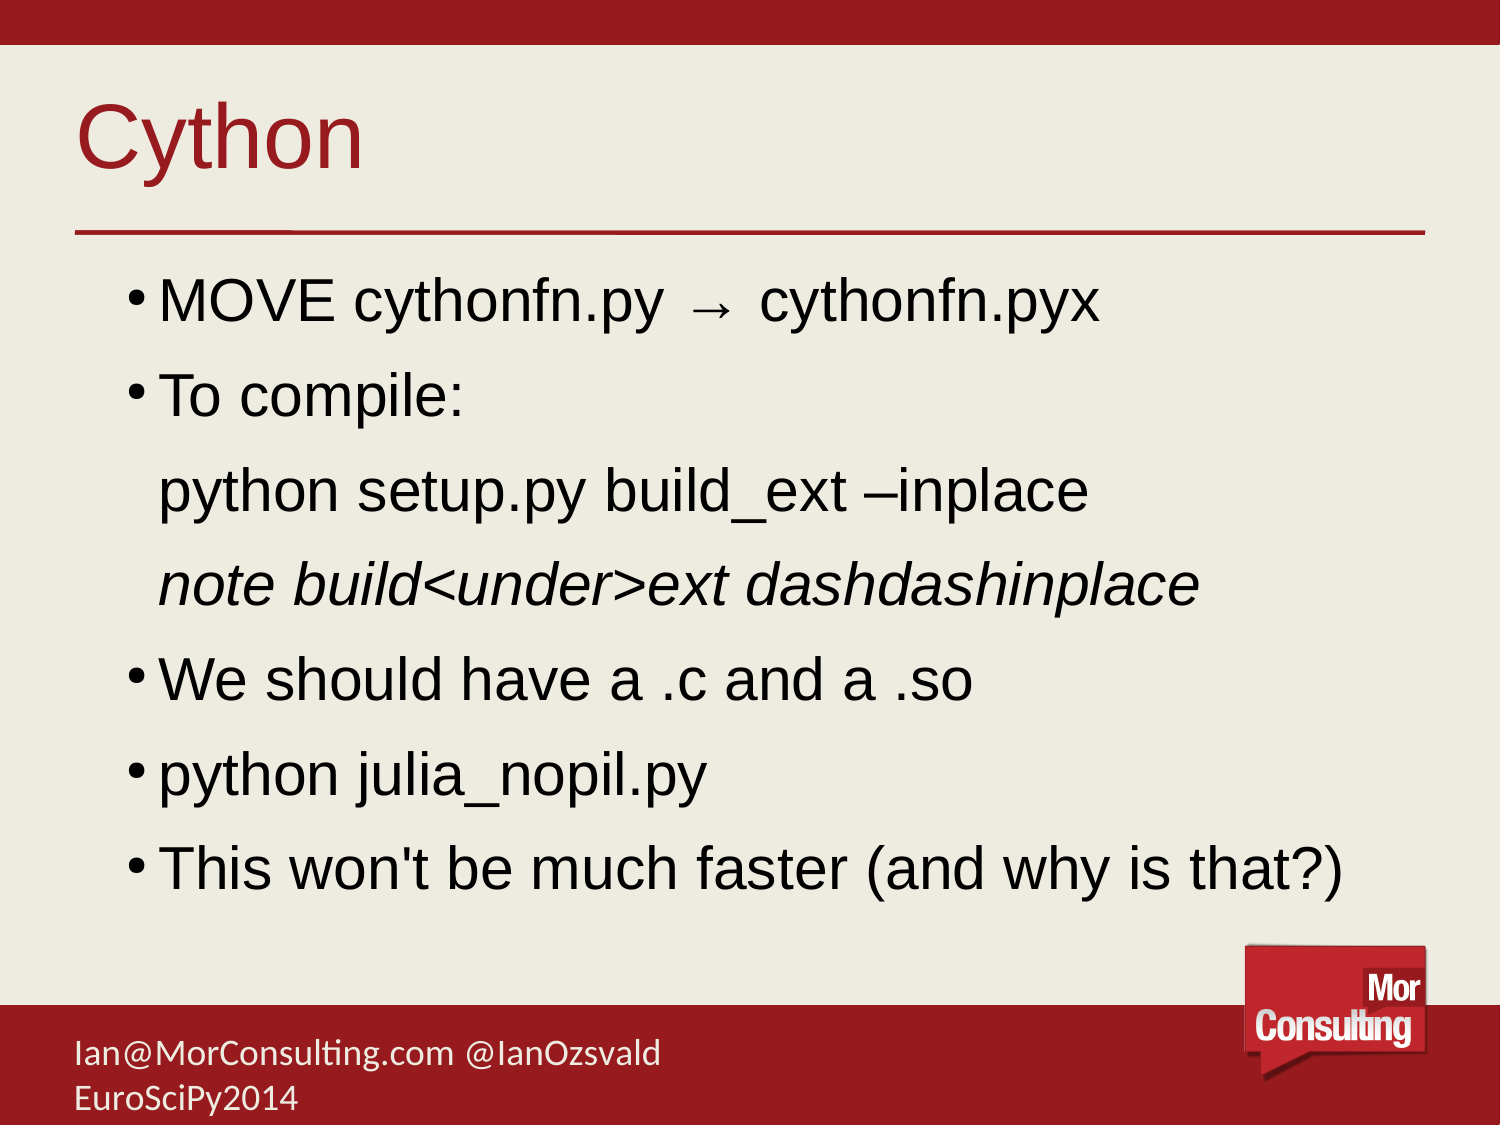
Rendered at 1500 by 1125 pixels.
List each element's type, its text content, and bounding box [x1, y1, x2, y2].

title Cython [74, 44, 1425, 232]
list MOVE cythonfn.py → cythonfn.pyx To compile: python setup.py build_ext –inplace note build<under>ext dashdashinplace We should have a .c and a .so python julia_nopil.py This won't be much faster (and why is that?) [75, 263, 1395, 916]
picture [1230, 935, 1438, 1089]
